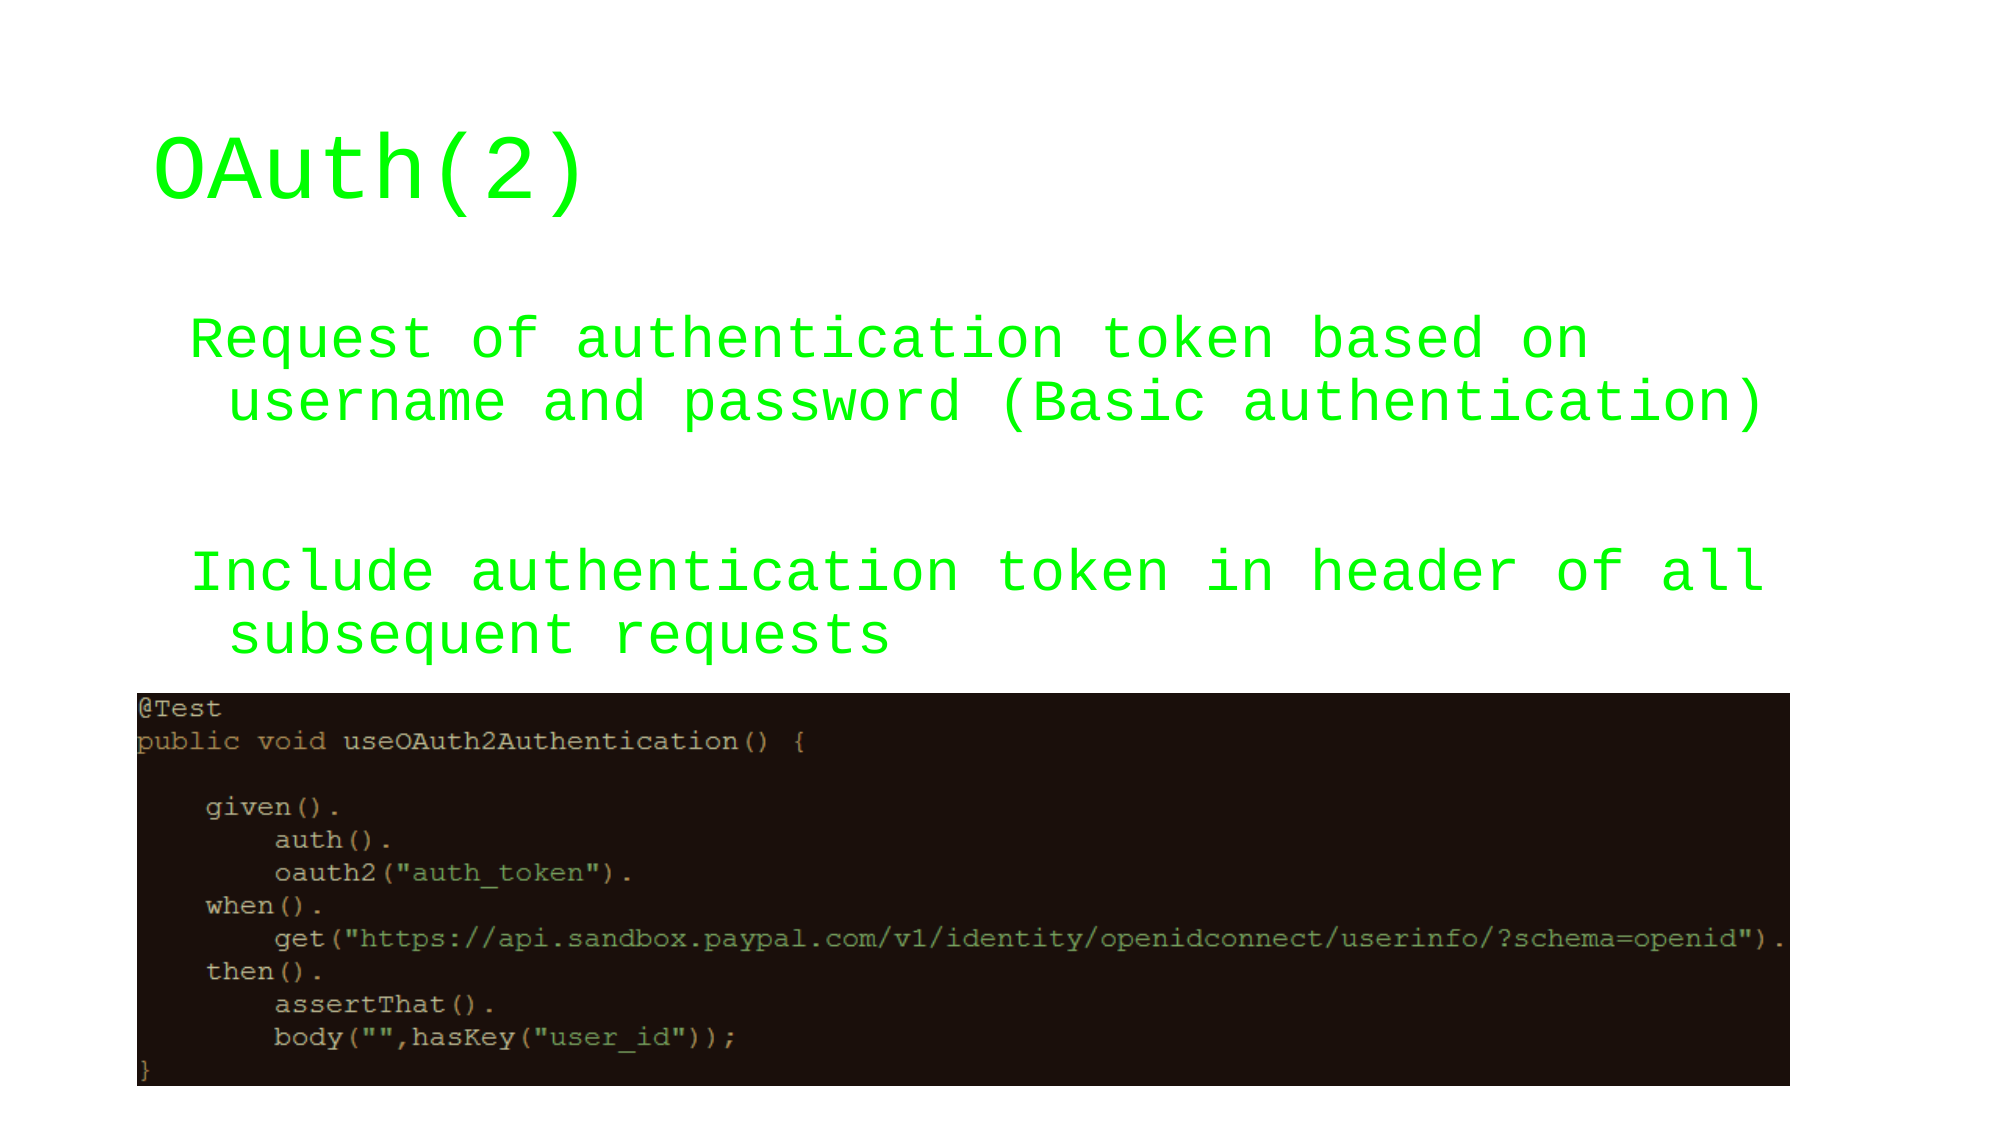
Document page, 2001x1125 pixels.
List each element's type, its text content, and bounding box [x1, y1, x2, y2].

list Request of authentication token based on username and password (Basic authentication) Include authentication token in header of all subsequent requests [137, 299, 1863, 1014]
picture [137, 693, 1790, 1086]
title OAuth(2) [137, 59, 1863, 278]
